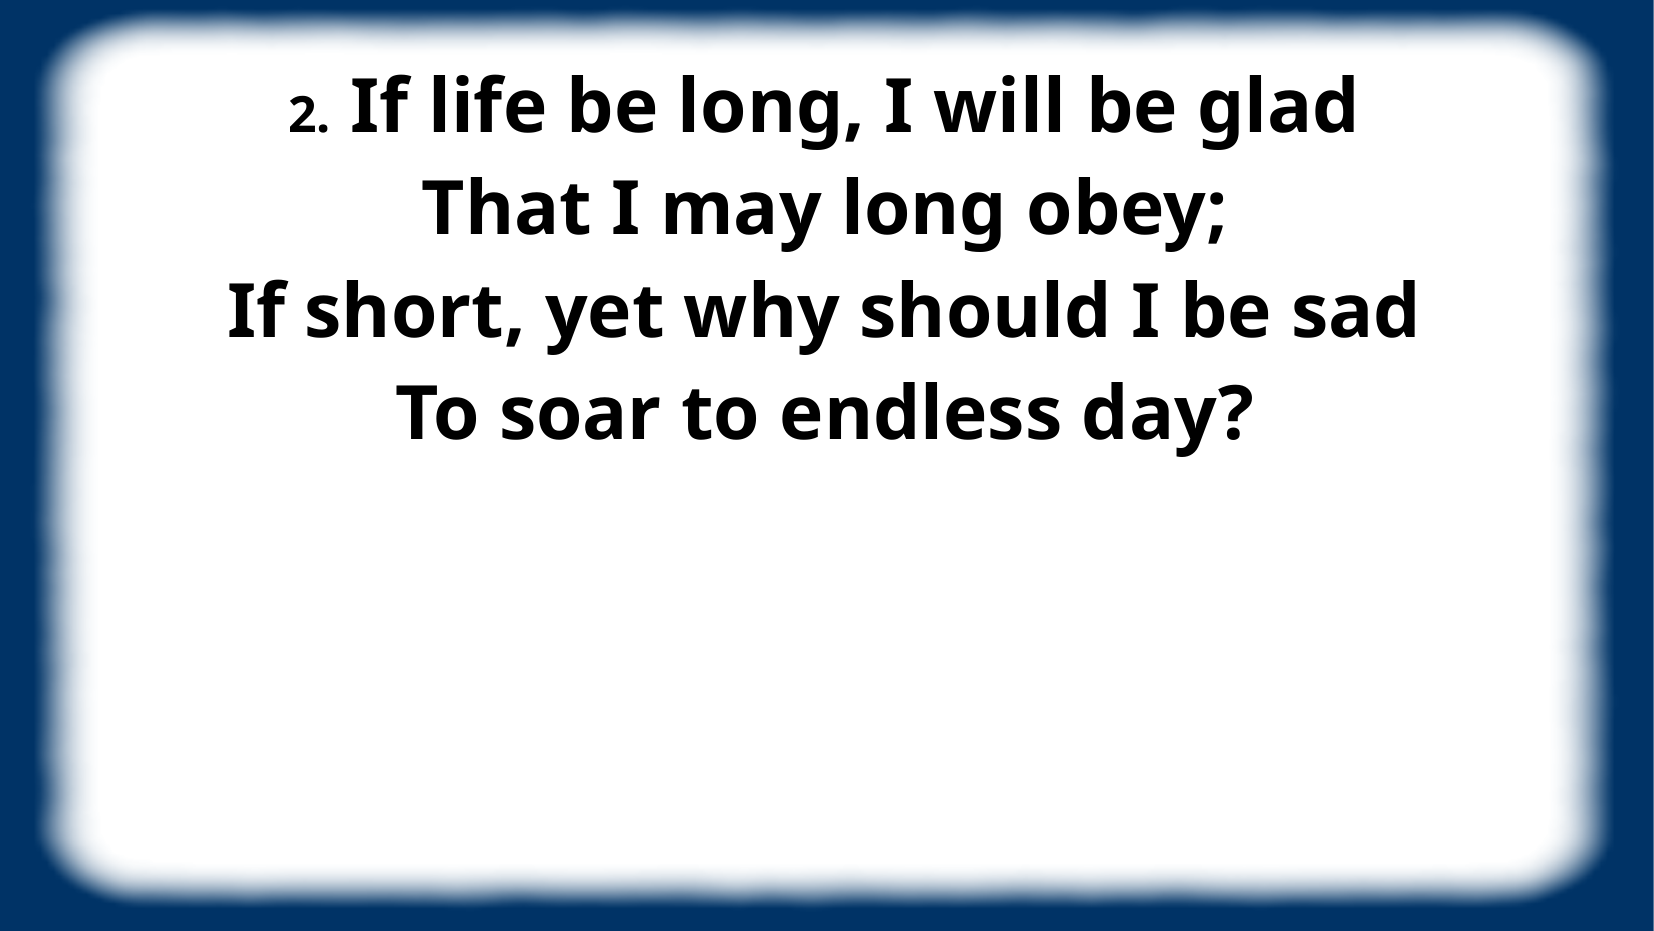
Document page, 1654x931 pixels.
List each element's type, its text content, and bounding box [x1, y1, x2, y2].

text_box 2. If life be long, I will be glad That I may long obey; If short, yet why should I be sad To soar to endless day? [105, 45, 1546, 460]
picture [0, 0, 1654, 931]
